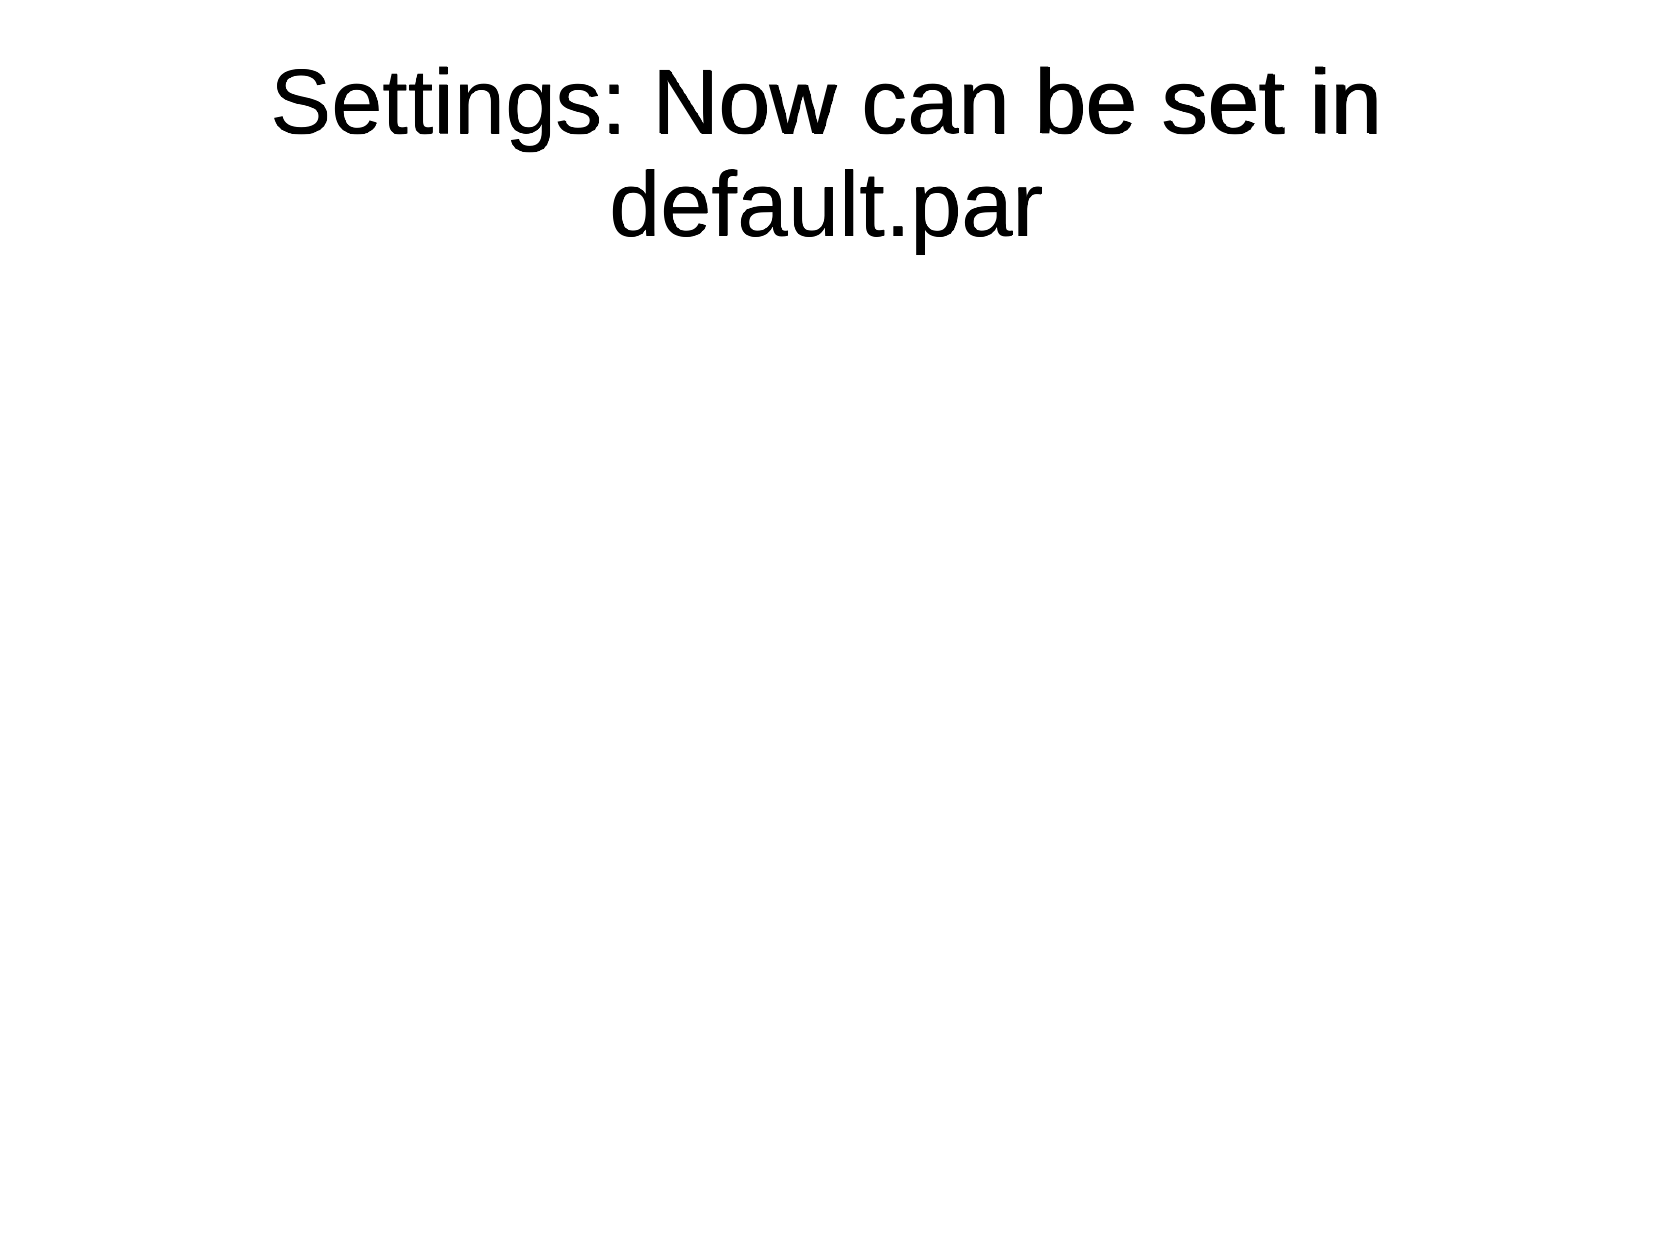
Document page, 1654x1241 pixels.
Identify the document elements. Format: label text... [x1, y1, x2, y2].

title Settings: Now can be set in default.par [82, 49, 1571, 257]
